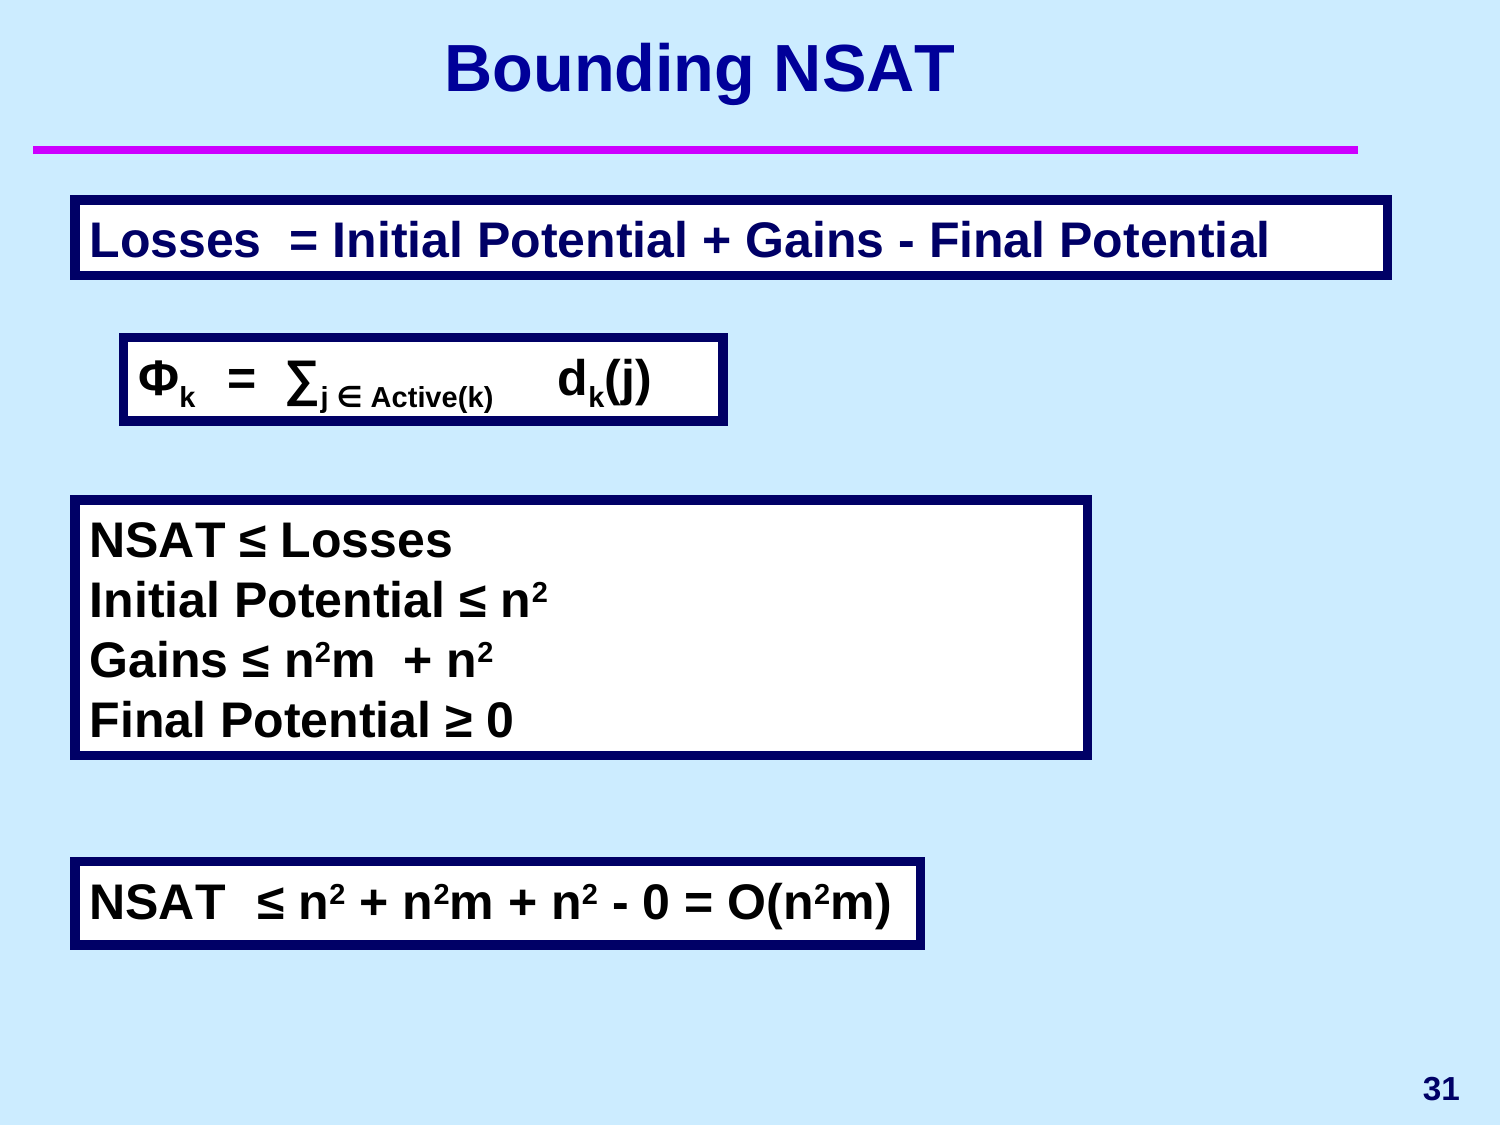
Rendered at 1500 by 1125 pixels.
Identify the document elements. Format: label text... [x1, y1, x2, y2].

title Bounding NSAT [62, 24, 1338, 113]
text_box Φk = ∑j ∈ Active(k) dk(j) [123, 337, 723, 422]
text_box <number> [1187, 1050, 1476, 1125]
text_box NSAT ≤ Losses Initial Potential ≤ n2 Gains ≤ n2m + n2 Final Potential ≥ 0 [74, 499, 1088, 756]
text_box Losses = Initial Potential + Gains - Final Potential [74, 199, 1388, 276]
text_box NSAT ≤ n2 + n2m + n2 - 0 = O(n2m) [74, 861, 921, 946]
